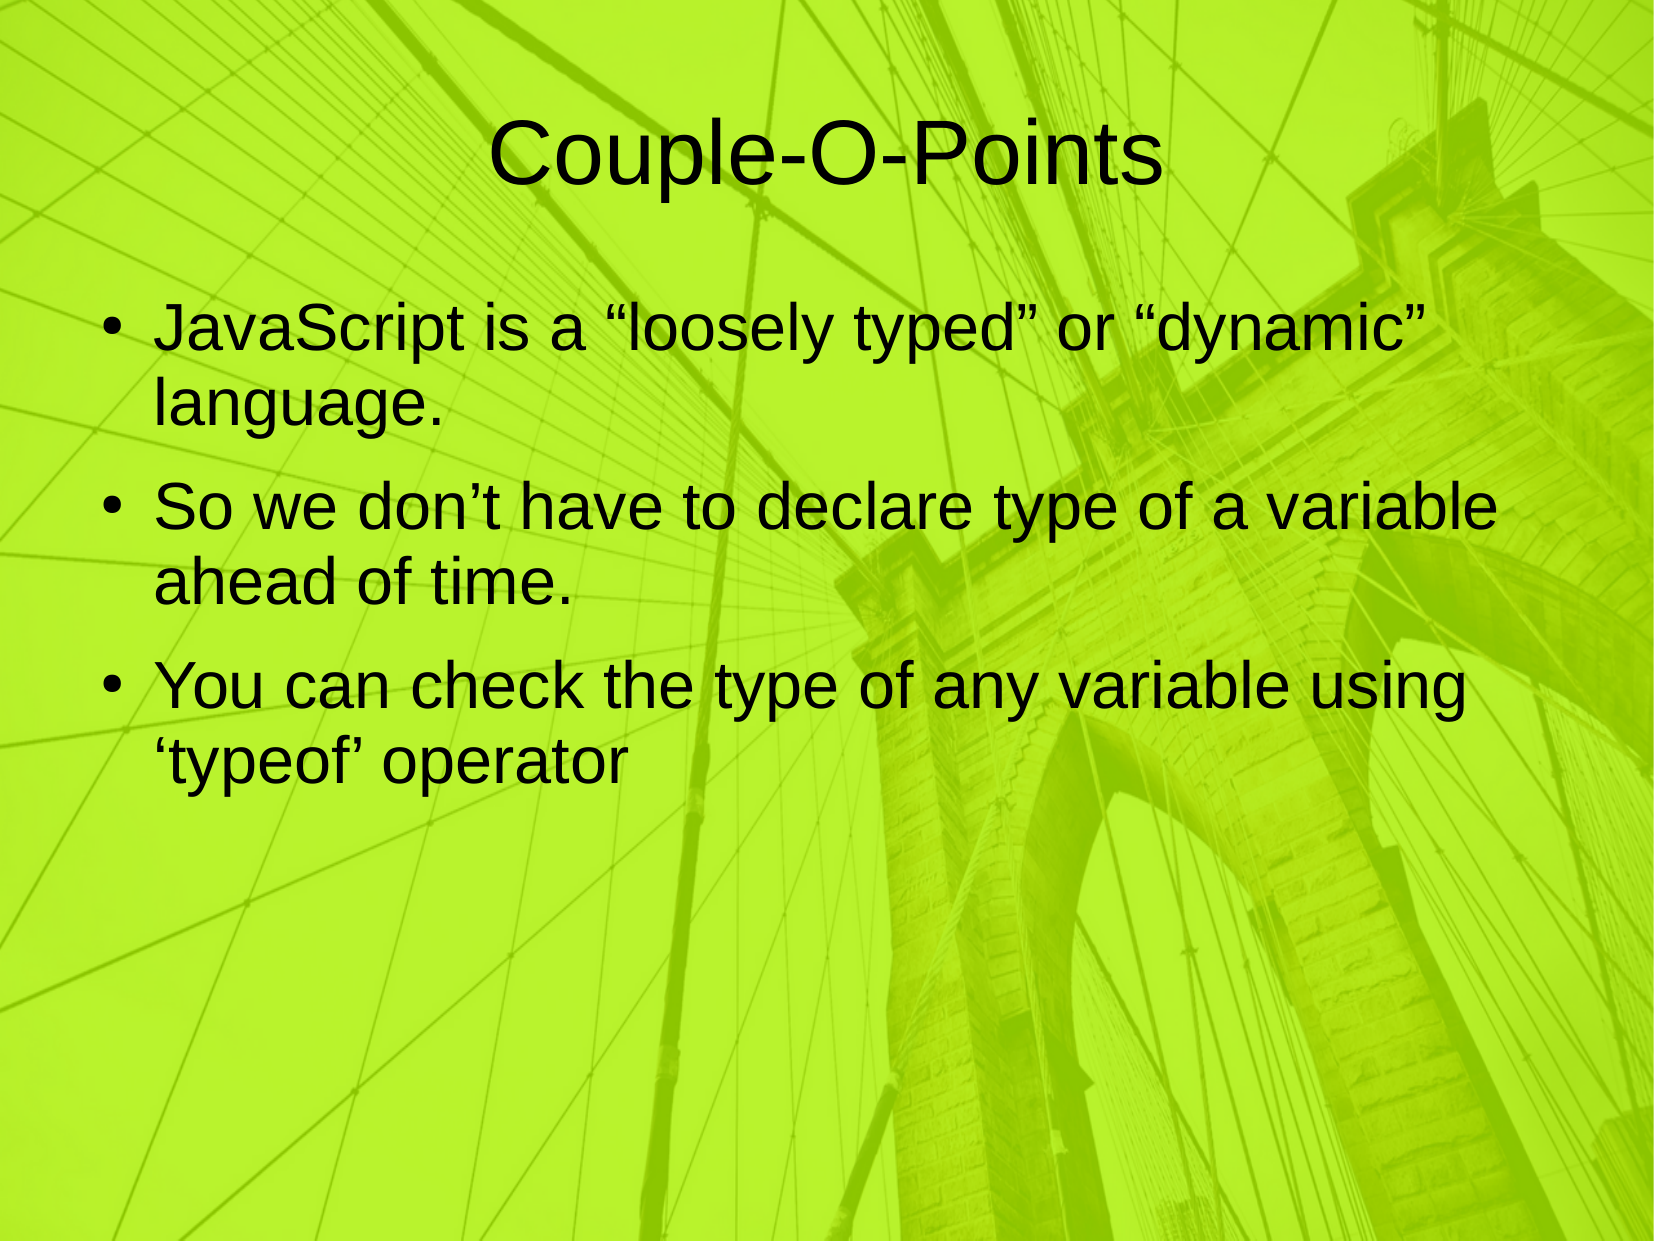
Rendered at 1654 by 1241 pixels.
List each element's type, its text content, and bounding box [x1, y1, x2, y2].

list JavaScript is a “loosely typed” or “dynamic” language. So we don’t have to declare type of a variable ahead of time. You can check the type of any variable using ‘typeof’ operator [82, 290, 1571, 1010]
title Couple-O-Points [82, 49, 1571, 257]
picture [0, 0, 1654, 1241]
